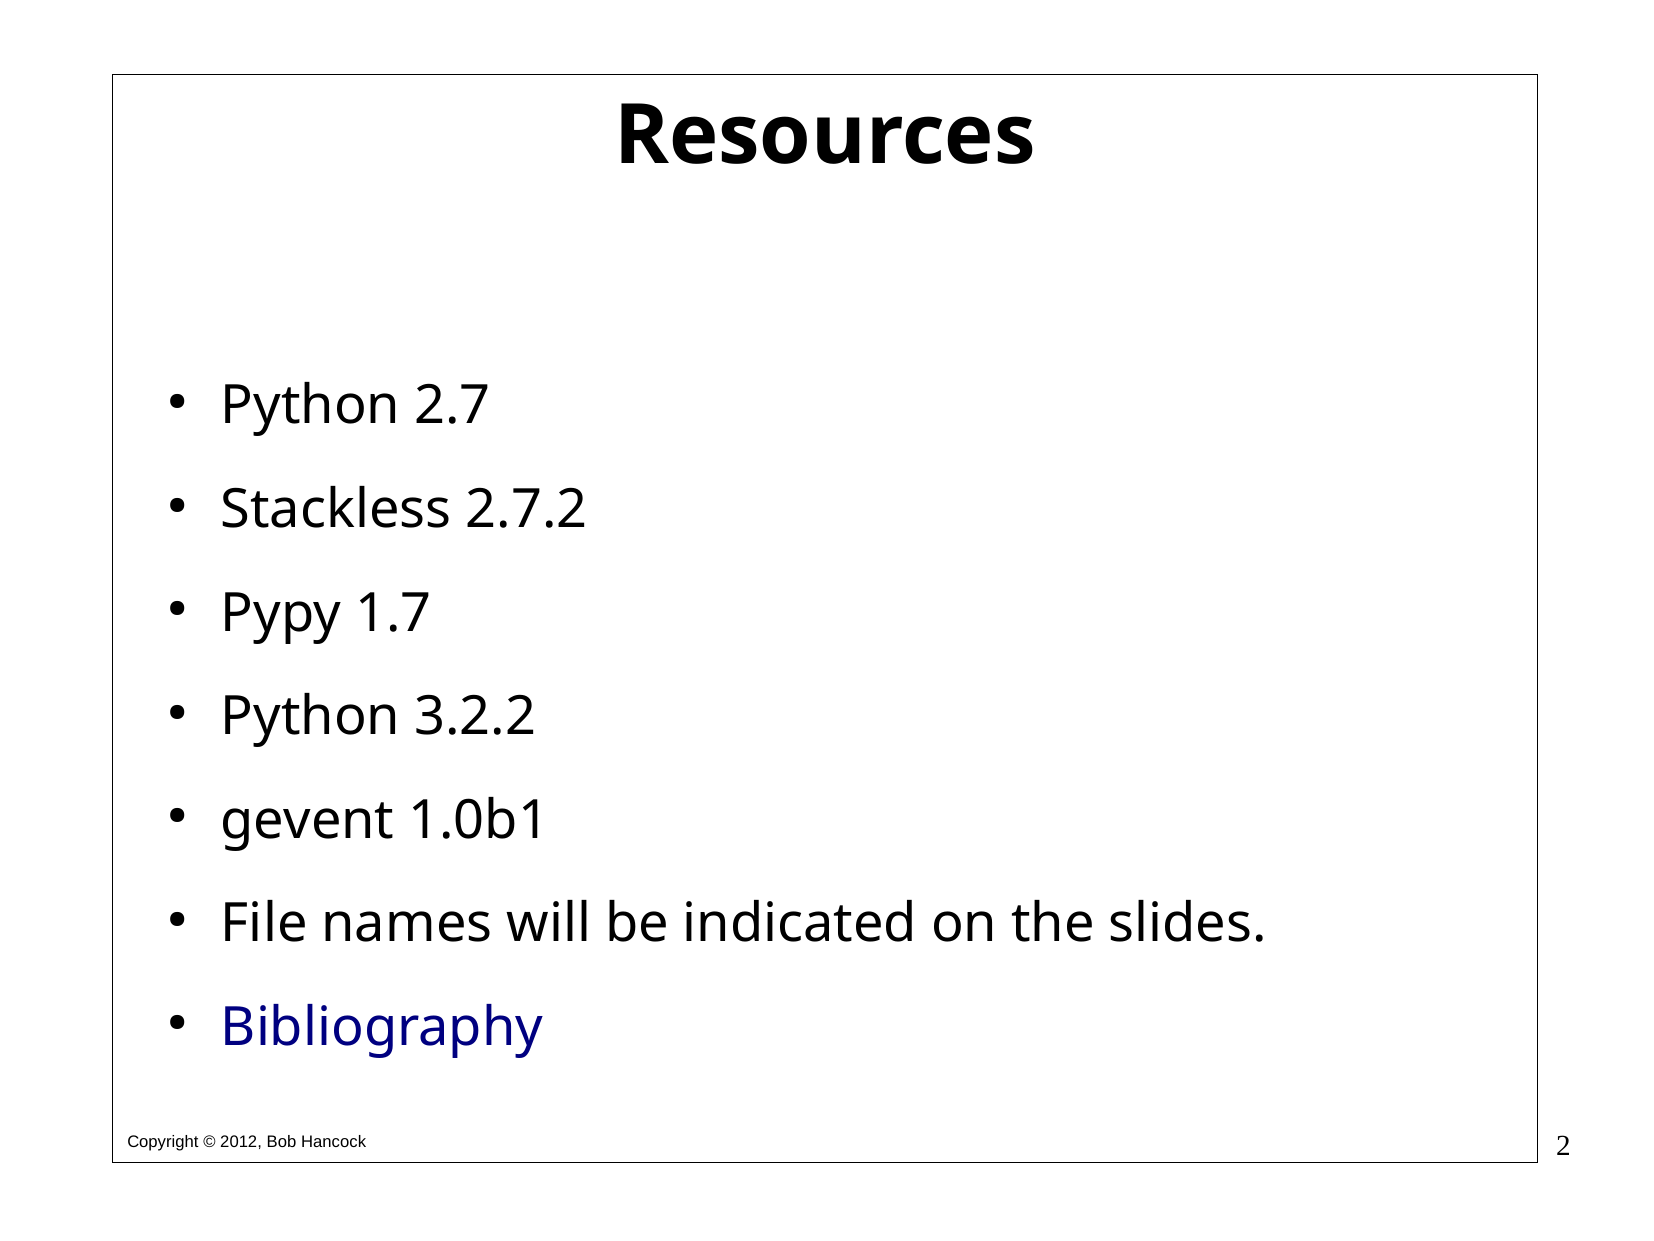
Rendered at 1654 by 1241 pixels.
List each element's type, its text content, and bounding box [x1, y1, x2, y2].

text_box Copyright © 2012, Bob Hancock [112, 1125, 382, 1159]
list Python 2.7 Stackless 2.7.2 Pypy 1.7 Python 3.2.2 gevent 1.0b1 File names will be indicated on the slides. Bibliography [150, 262, 1501, 1126]
title Resources [112, 75, 1538, 188]
